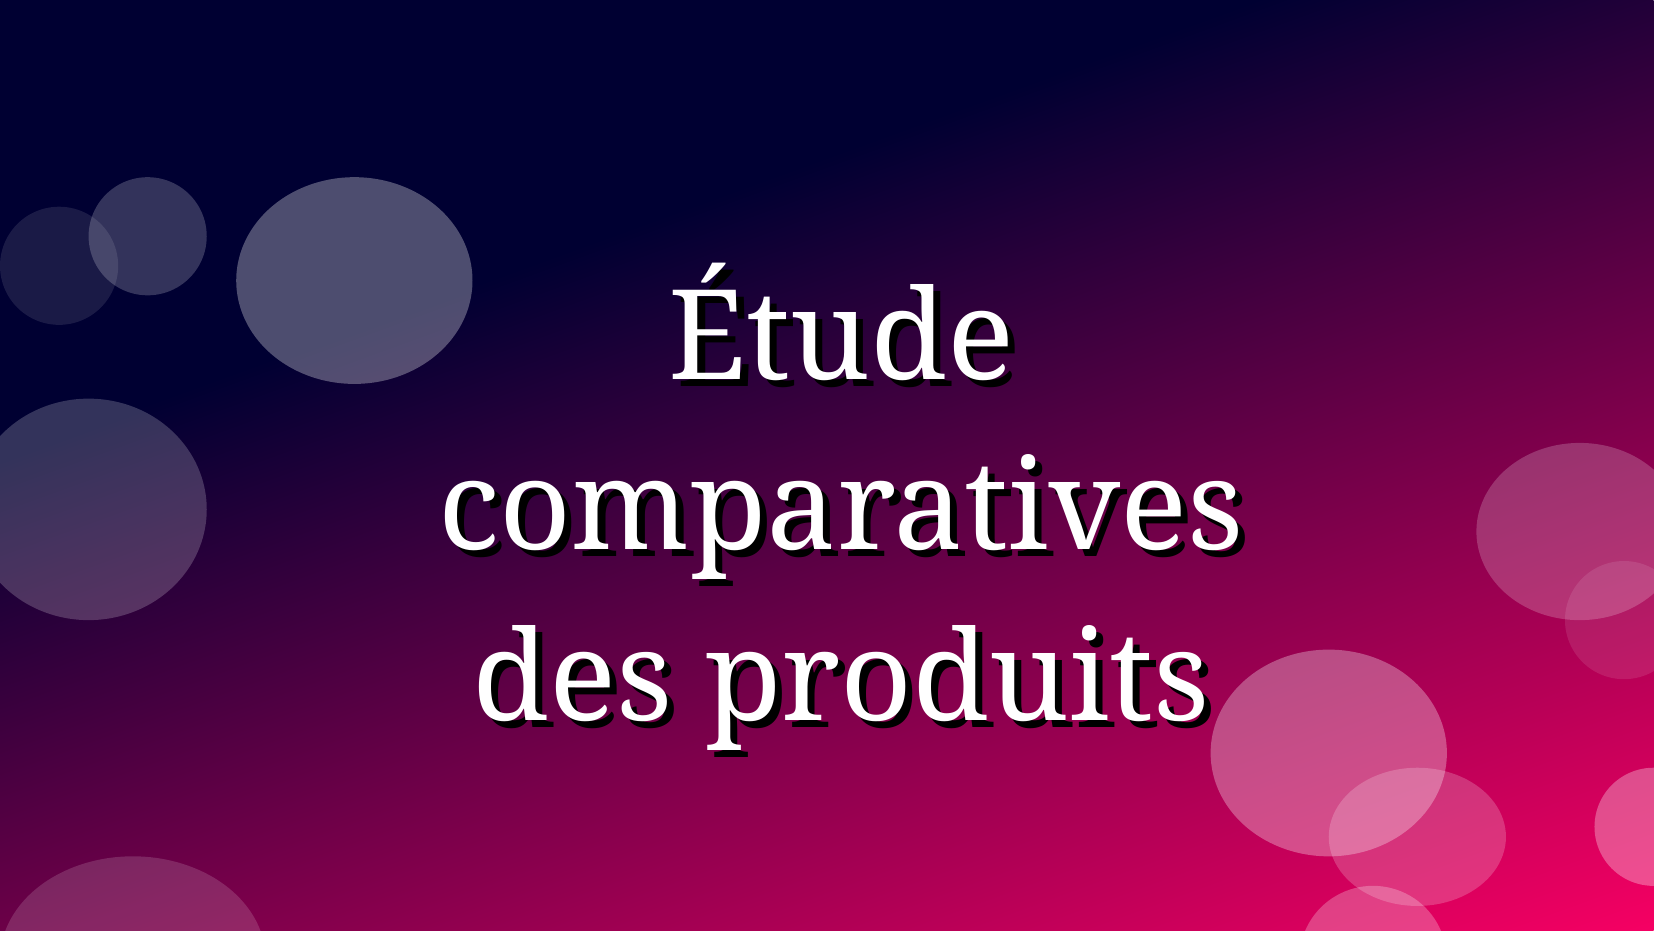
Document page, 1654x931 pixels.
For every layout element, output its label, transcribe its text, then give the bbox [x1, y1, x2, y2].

text_box Étude comparatives des produits [354, 238, 1329, 680]
